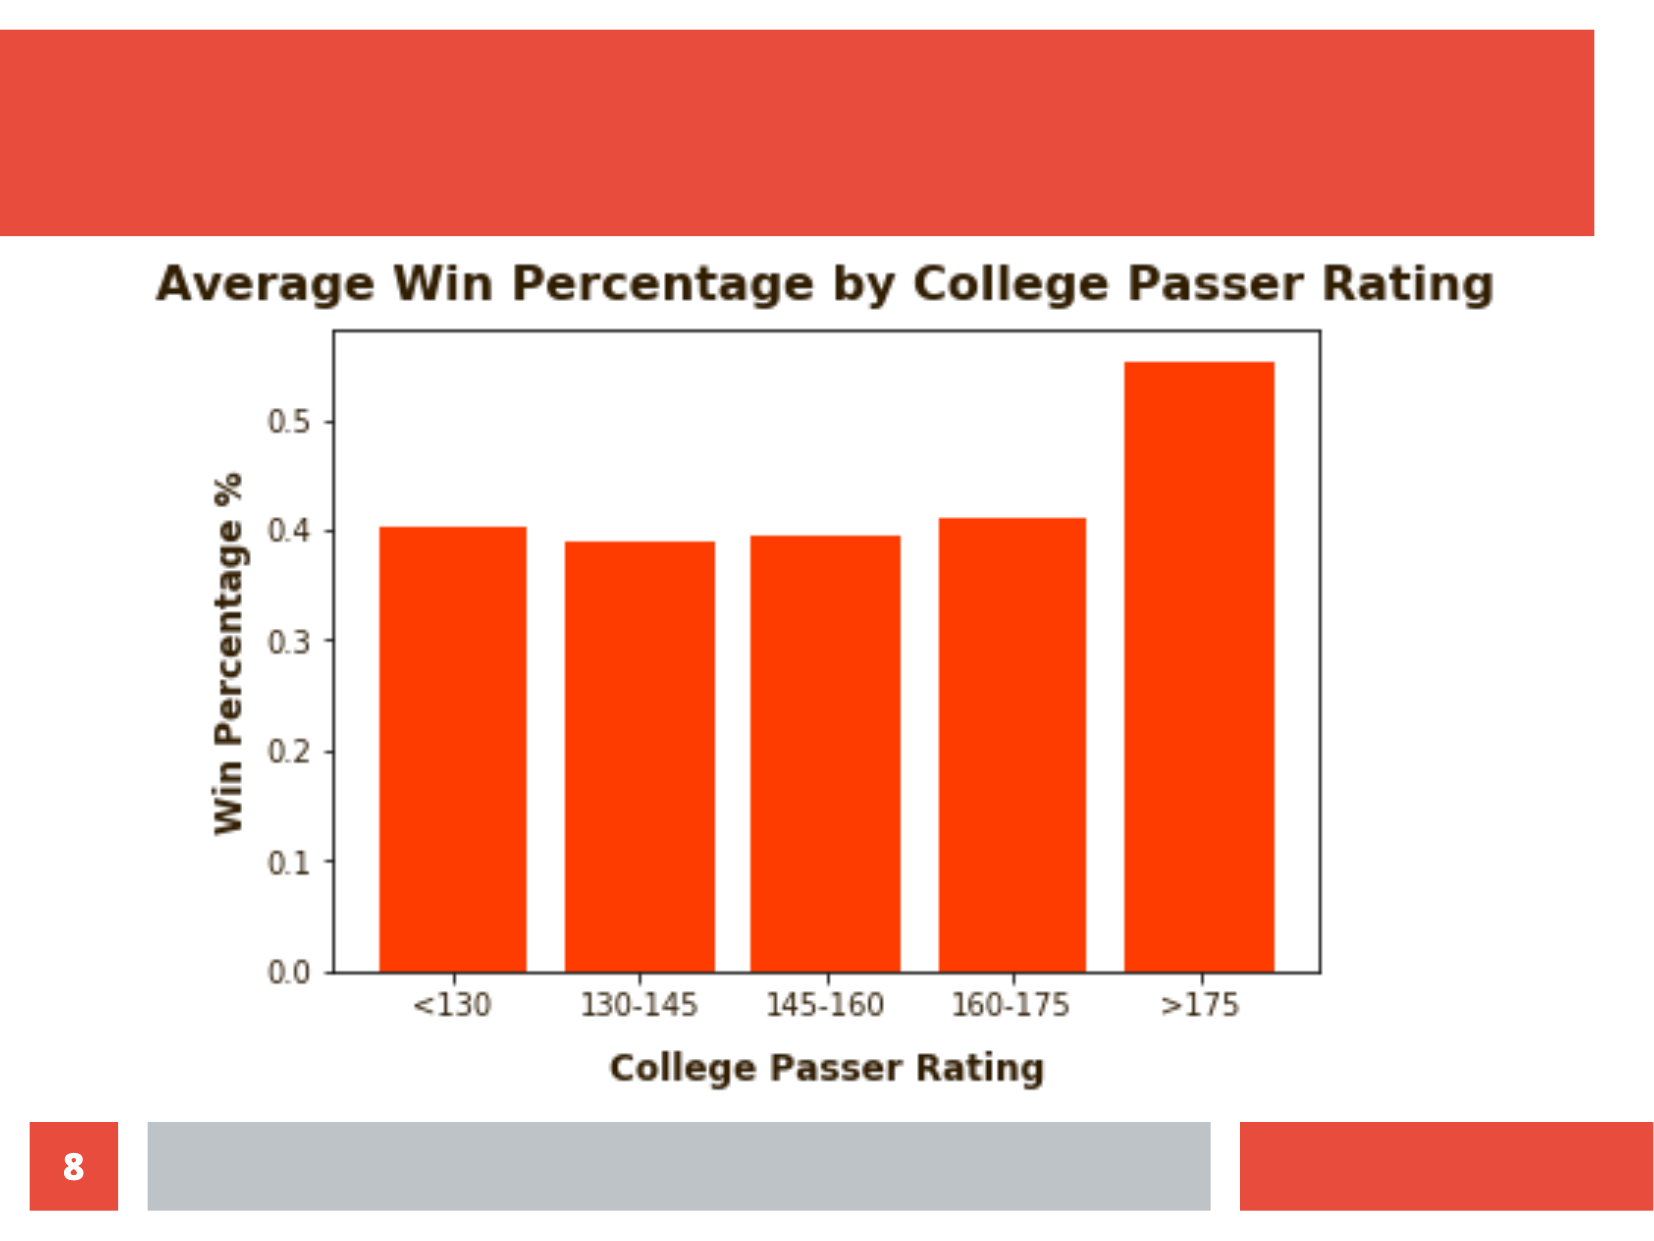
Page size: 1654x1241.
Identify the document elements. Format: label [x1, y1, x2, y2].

picture [136, 245, 1517, 1111]
